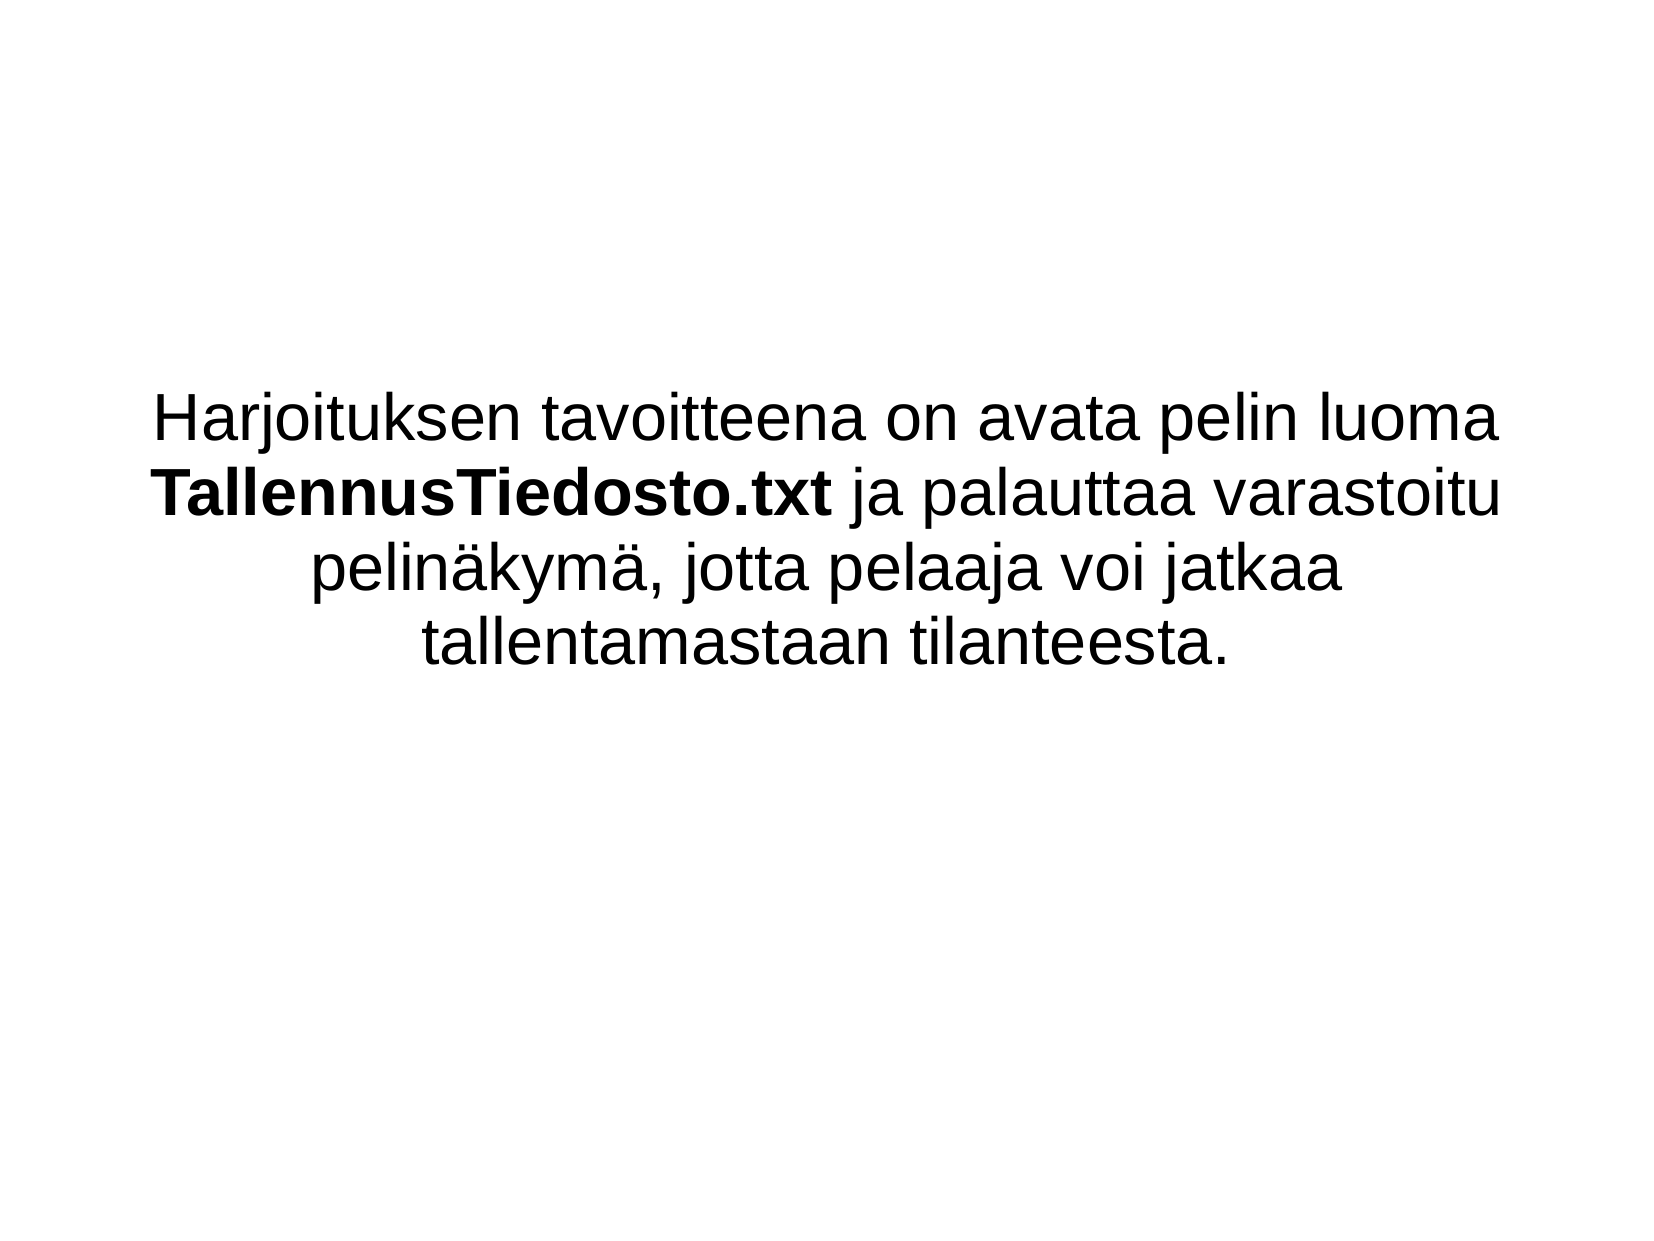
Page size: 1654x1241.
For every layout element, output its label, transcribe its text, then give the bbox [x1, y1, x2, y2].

subtitle Harjoituksen tavoitteena on avata pelin luoma TallennusTiedosto.txt ja palauttaa varastoitu pelinäkymä, jotta pelaaja voi jatkaa tallentamastaan tilanteesta. [82, 49, 1571, 1010]
